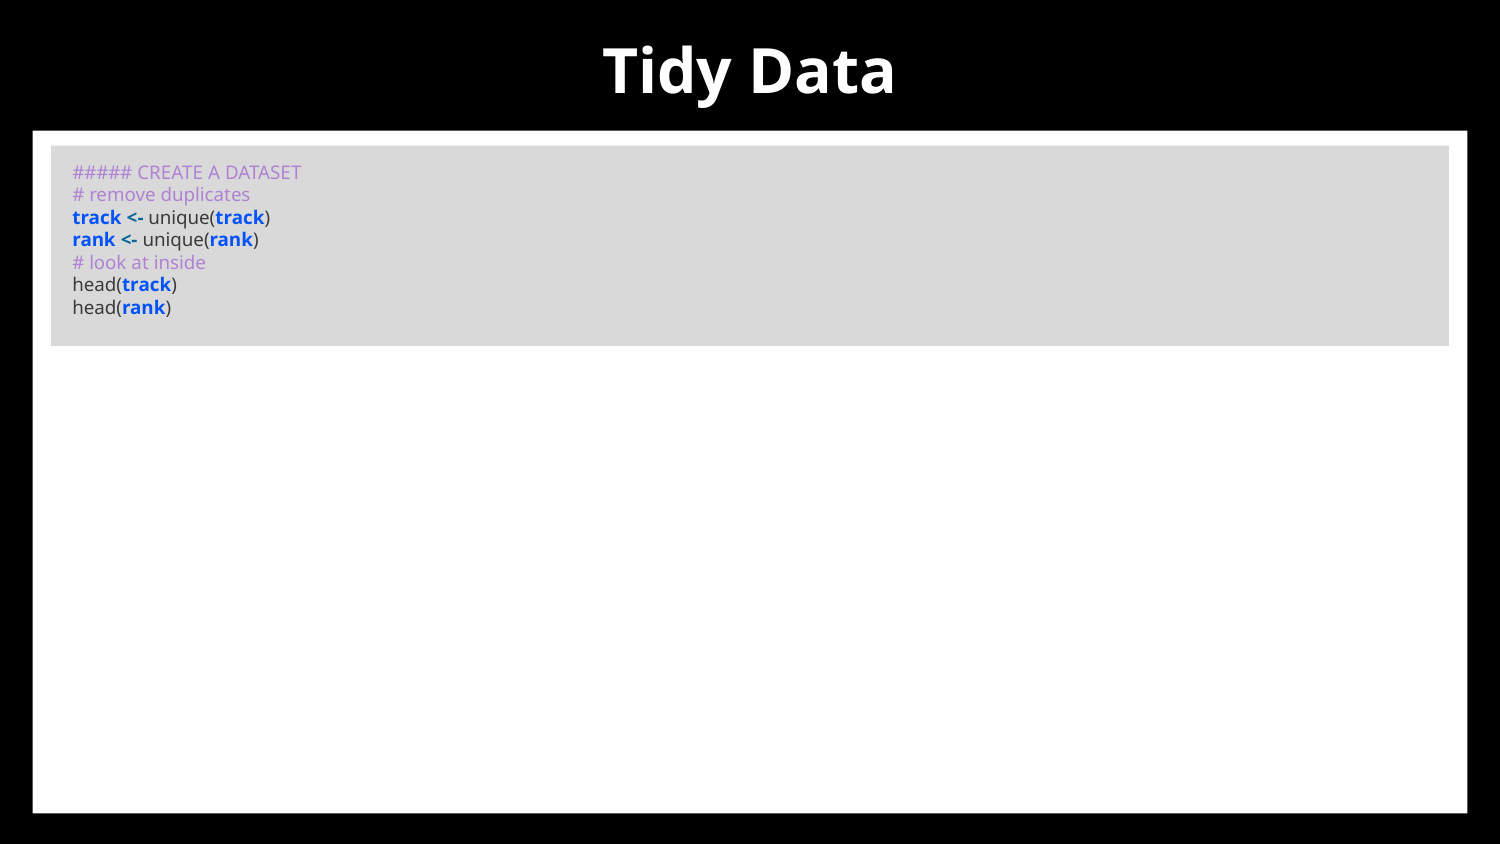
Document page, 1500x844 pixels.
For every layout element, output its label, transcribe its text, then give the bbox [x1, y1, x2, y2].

text_box ##### CREATE A DATASET # remove duplicates track <- unique(track) rank <- unique(rank) # look at inside head(track) head(rank) [51, 145, 1449, 346]
text_box Tidy Data [32, 21, 1468, 116]
